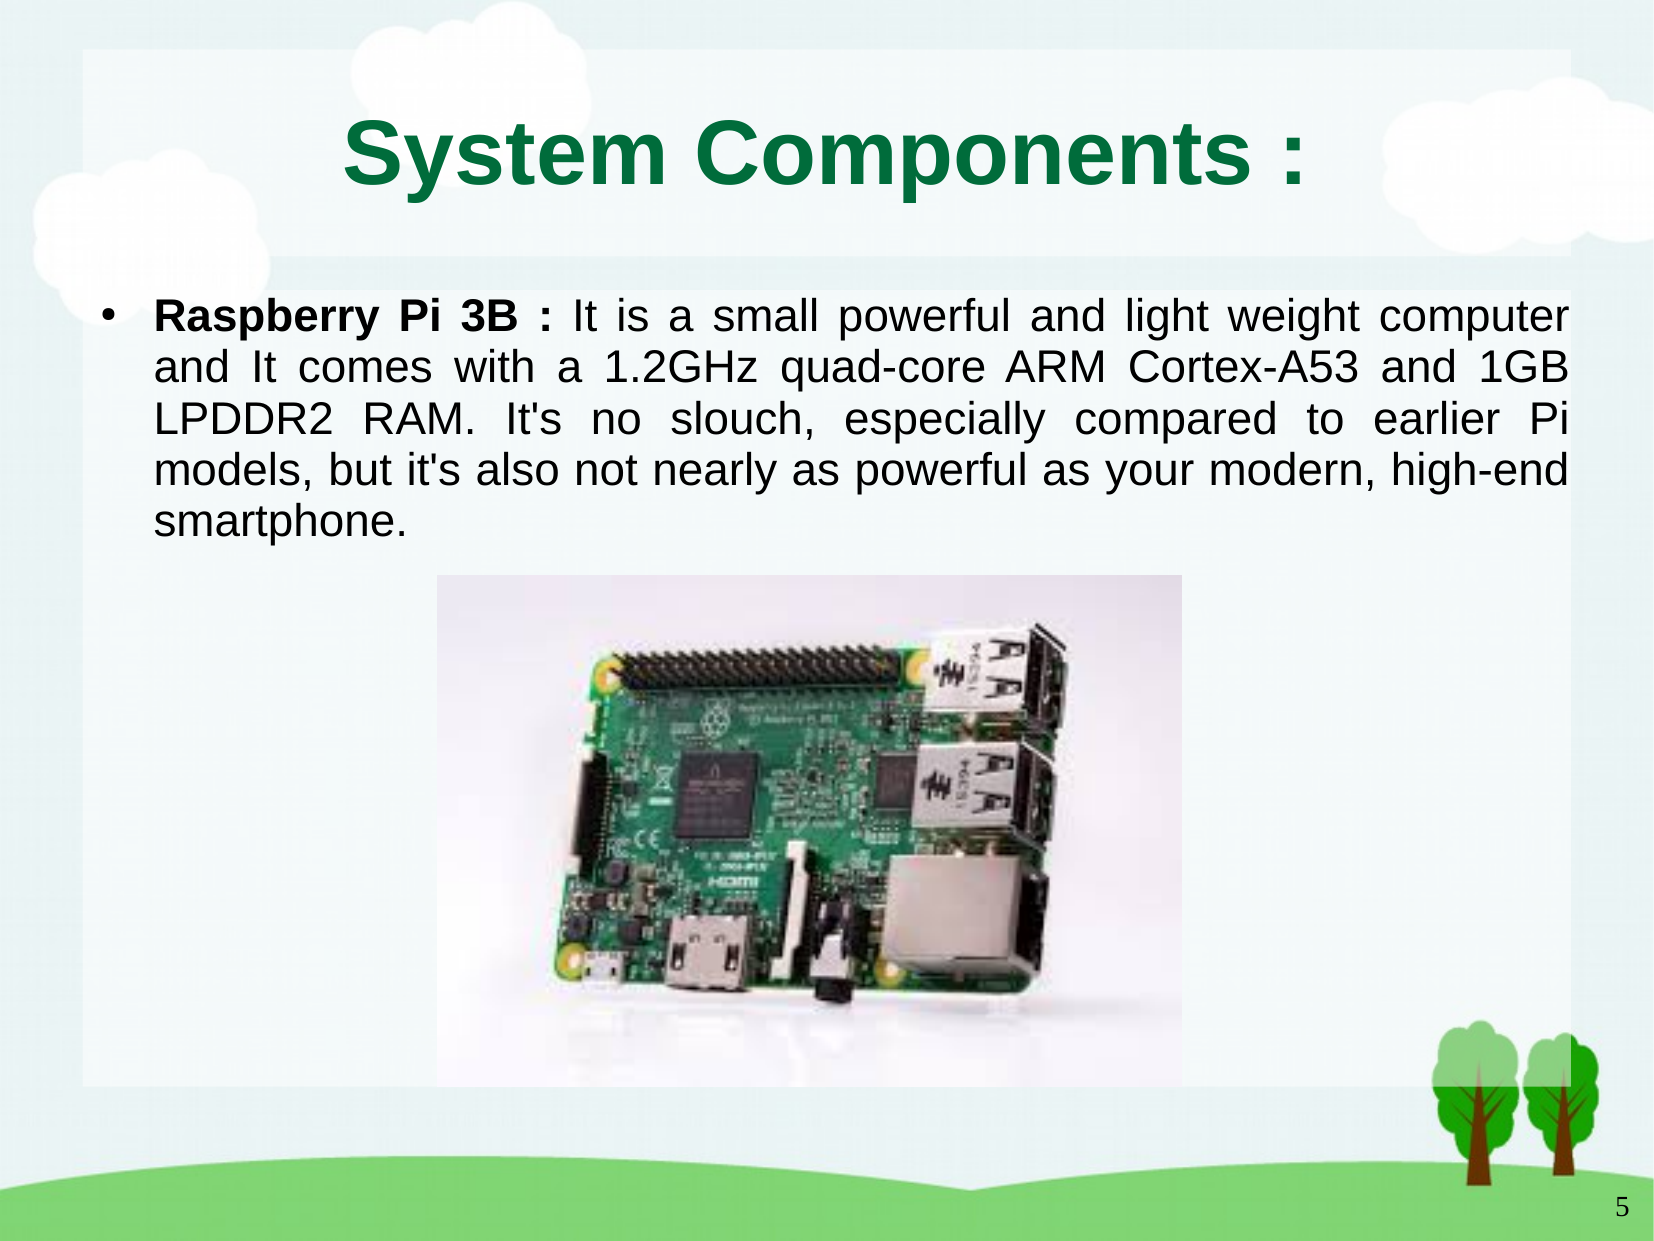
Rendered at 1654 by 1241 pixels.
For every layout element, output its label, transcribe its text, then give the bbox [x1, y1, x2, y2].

picture [0, 0, 1654, 1241]
title System Components : [82, 49, 1571, 257]
list Raspberry Pi 3B : It is a small powerful and light weight computer and It comes with a 1.2GHz quad-core ARM Cortex-A53 and 1GB LPDDR2 RAM. It's no slouch, especially compared to earlier Pi models, but it's also not nearly as powerful as your modern, high-end smartphone. [82, 290, 1571, 1087]
